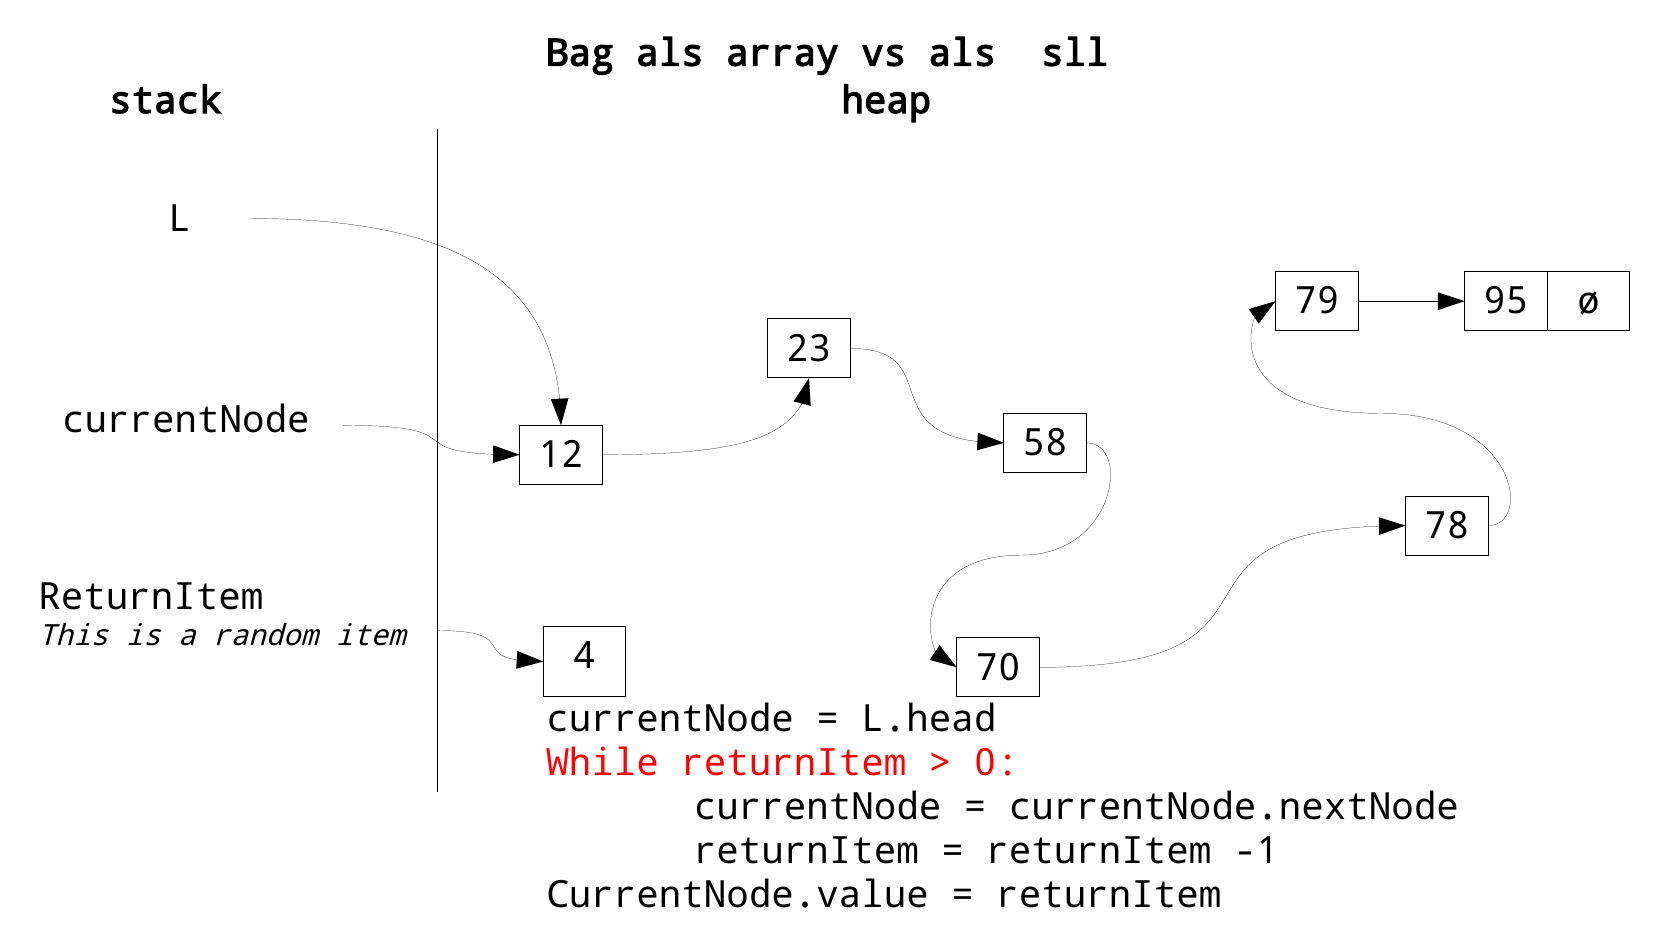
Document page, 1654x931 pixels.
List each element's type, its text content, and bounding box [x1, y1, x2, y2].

text_box 4 [543, 626, 626, 689]
text_box 12 [519, 425, 603, 485]
text_box ø [1547, 271, 1630, 331]
text_box 78 [1405, 496, 1489, 556]
text_box ReturnItem This is a random item [23, 567, 438, 695]
text_box 58 [1003, 413, 1087, 473]
text_box 95 [1464, 271, 1547, 331]
text_box currentNode [47, 390, 343, 461]
text_box L [153, 188, 249, 248]
text_box 23 [767, 318, 851, 378]
text_box heap [826, 83, 1040, 130]
text_box 70 [956, 637, 1040, 689]
text_box stack [94, 70, 308, 130]
text_box currentNode = L.head While returnItem > 0: currentNode = currentNode.nextNode returnItem = returnItem -1 CurrentNode.value = returnItem [531, 689, 1654, 931]
text_box 79 [1275, 271, 1359, 331]
text_box Bag als array vs als sll [531, 23, 1182, 83]
